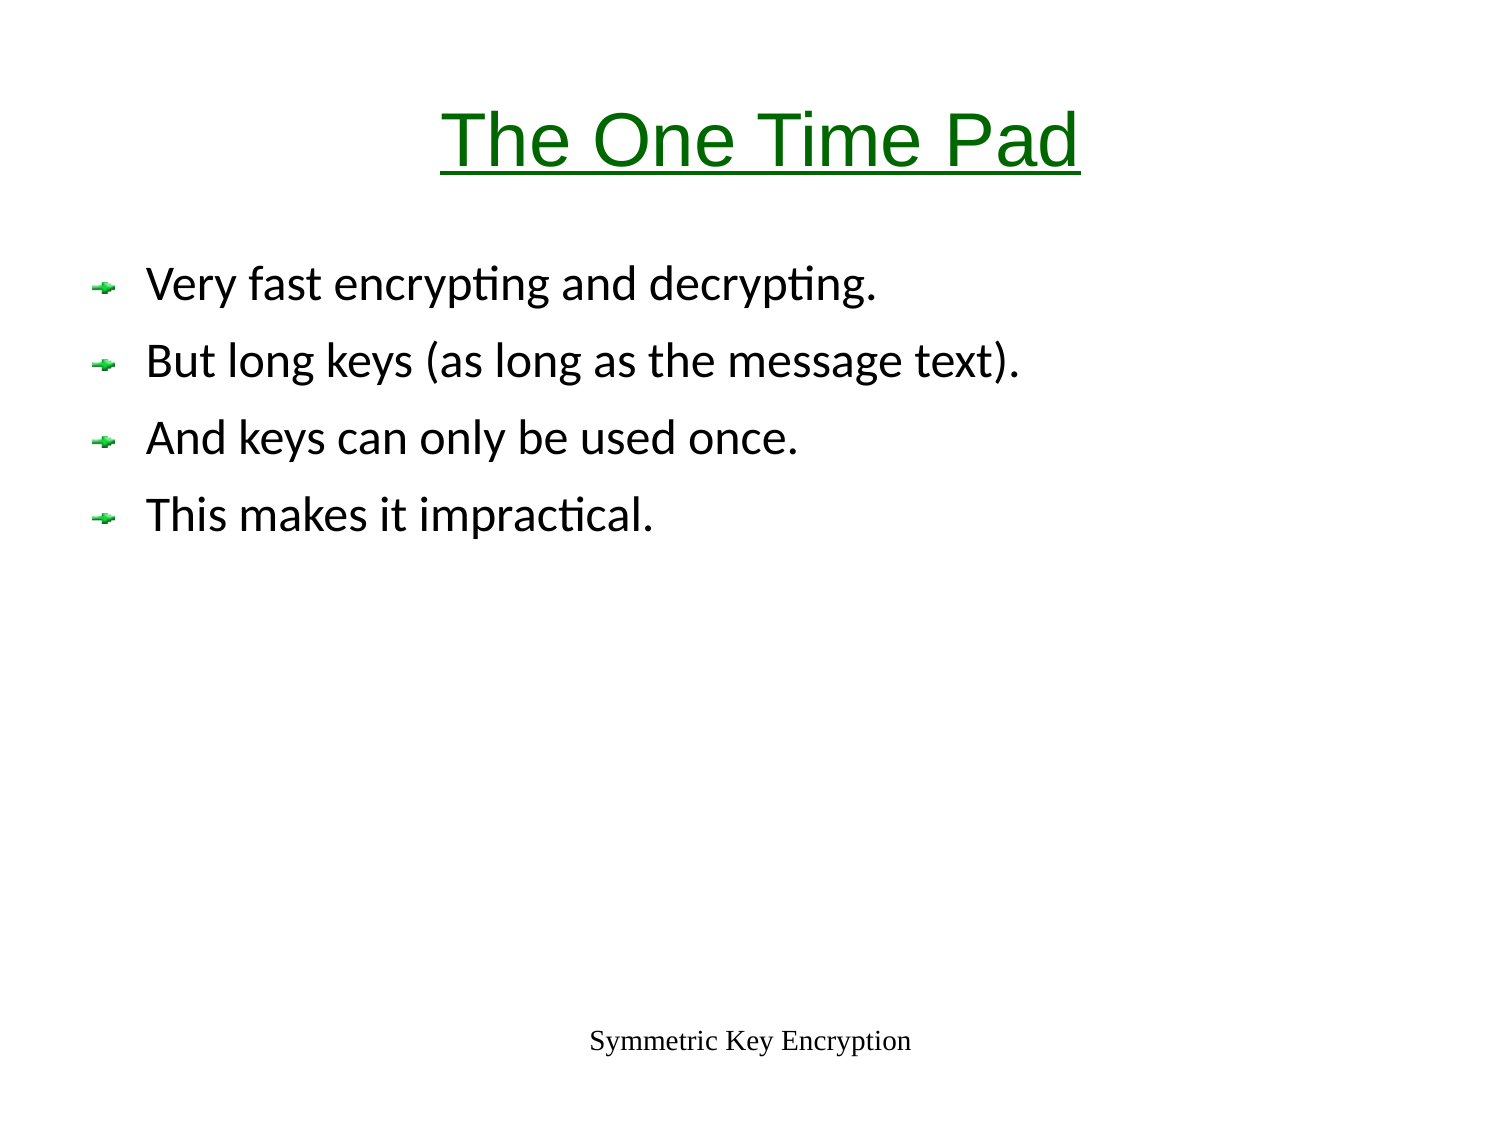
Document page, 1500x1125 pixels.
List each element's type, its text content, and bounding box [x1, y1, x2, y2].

list Very fast encrypting and decrypting. But long keys (as long as the message text). And keys can only be used once. This makes it impractical. [75, 263, 1447, 997]
title The One Time Pad [75, 44, 1447, 236]
